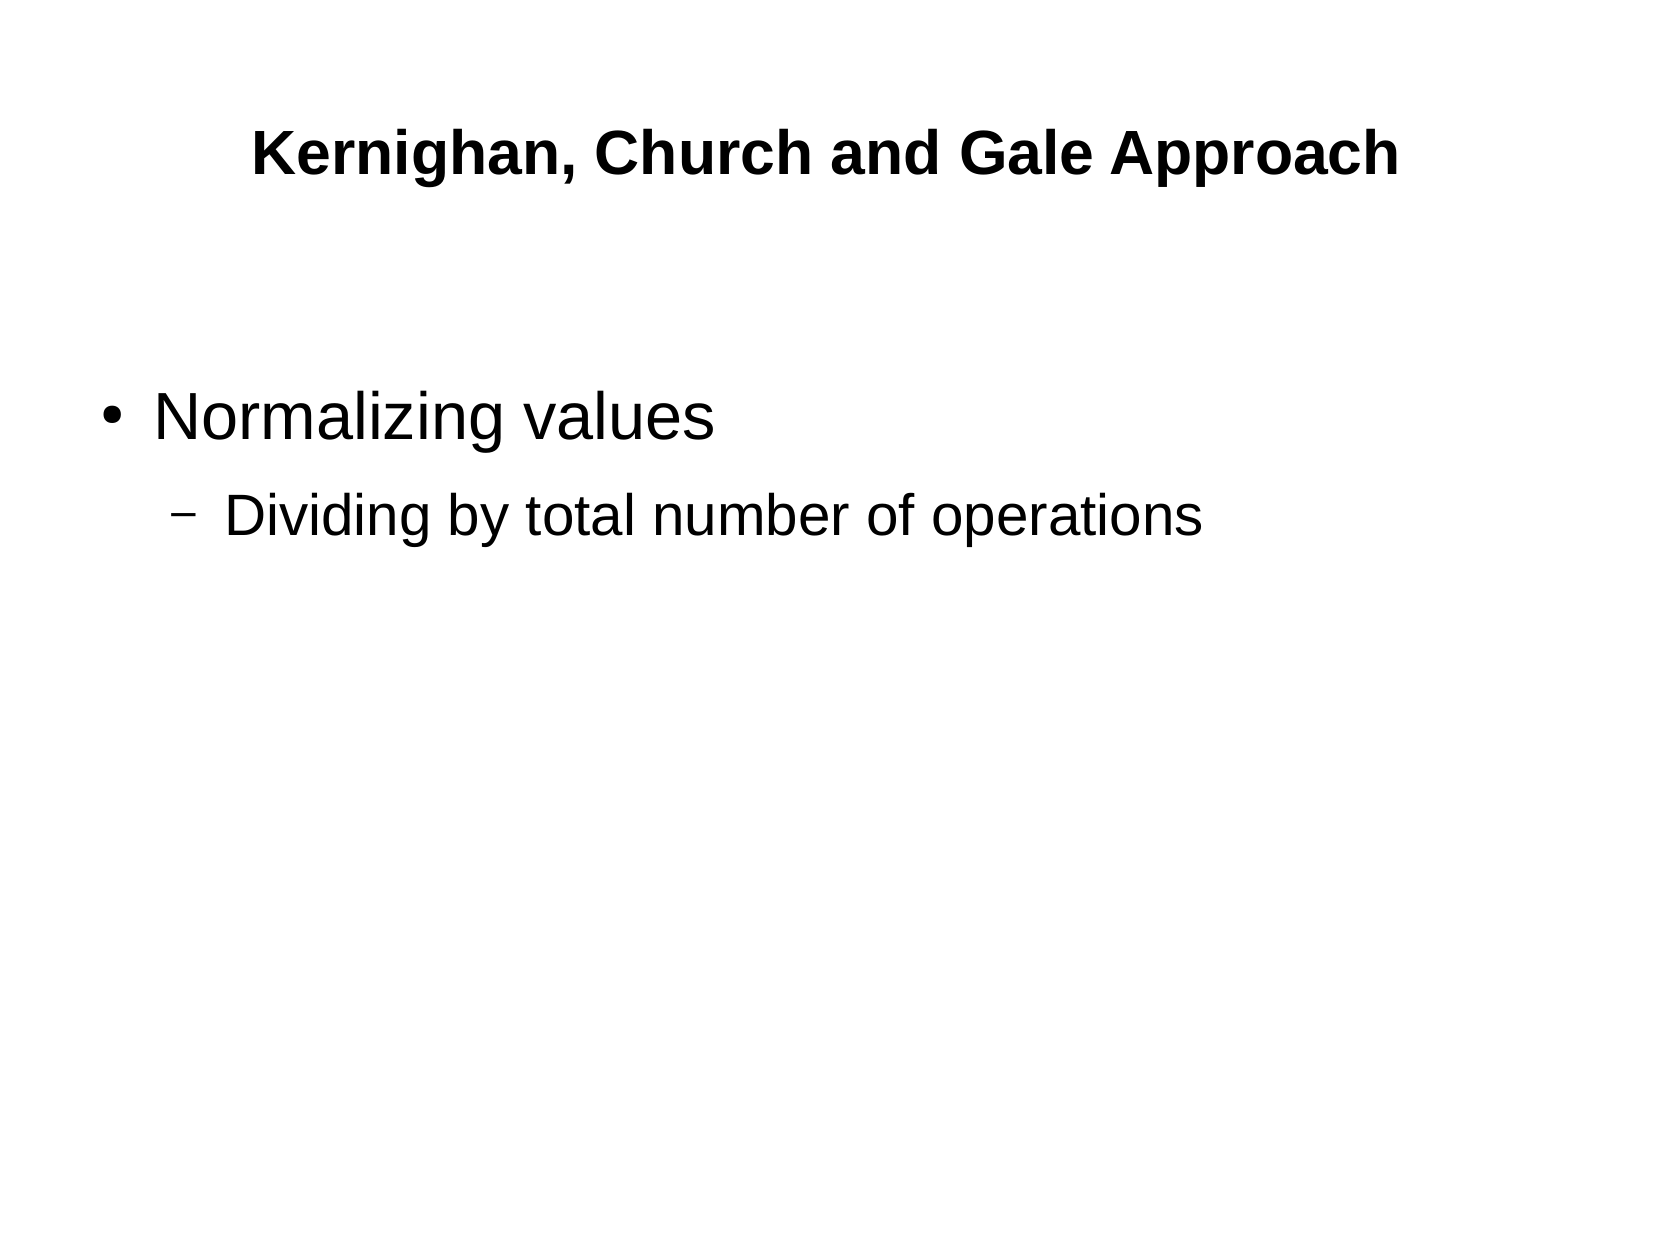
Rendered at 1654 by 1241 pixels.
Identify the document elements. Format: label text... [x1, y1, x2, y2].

title Kernighan, Church and Gale Approach [82, 49, 1571, 257]
list Normalizing values Dividing by total number of operations [82, 290, 1538, 1010]
